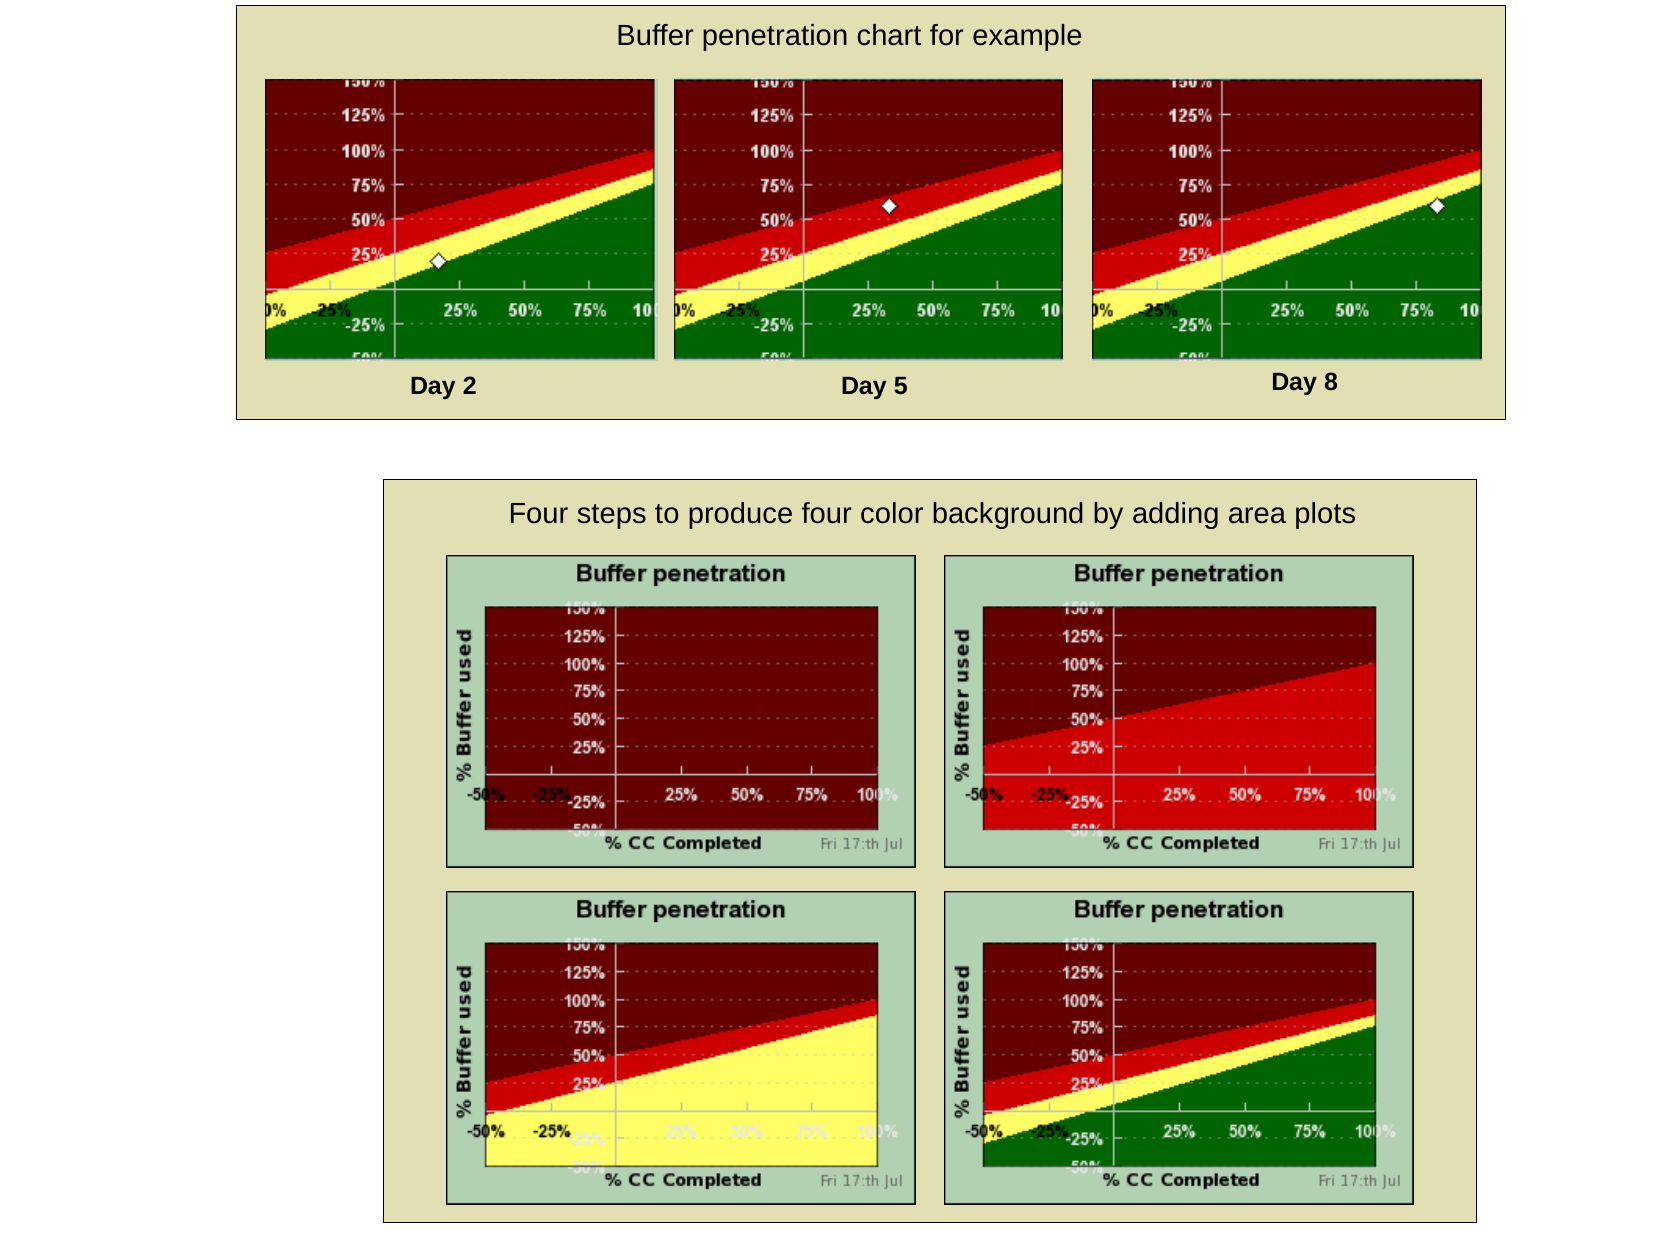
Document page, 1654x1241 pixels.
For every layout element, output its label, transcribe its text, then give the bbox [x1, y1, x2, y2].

picture [674, 78, 1063, 361]
picture [265, 79, 658, 361]
text_box Day 5 [826, 364, 923, 408]
picture [944, 555, 1414, 868]
text_box [383, 479, 1477, 1223]
text_box Day 2 [395, 364, 492, 408]
picture [1092, 78, 1482, 361]
picture [446, 891, 916, 1205]
text_box [236, 5, 1506, 420]
picture [944, 891, 1414, 1205]
text_box Day 8 [1256, 360, 1353, 404]
picture [446, 555, 916, 868]
text_box Four steps to produce four color background by adding area plots [466, 490, 1400, 538]
text_box Buffer penetration chart for example [601, 11, 1099, 60]
